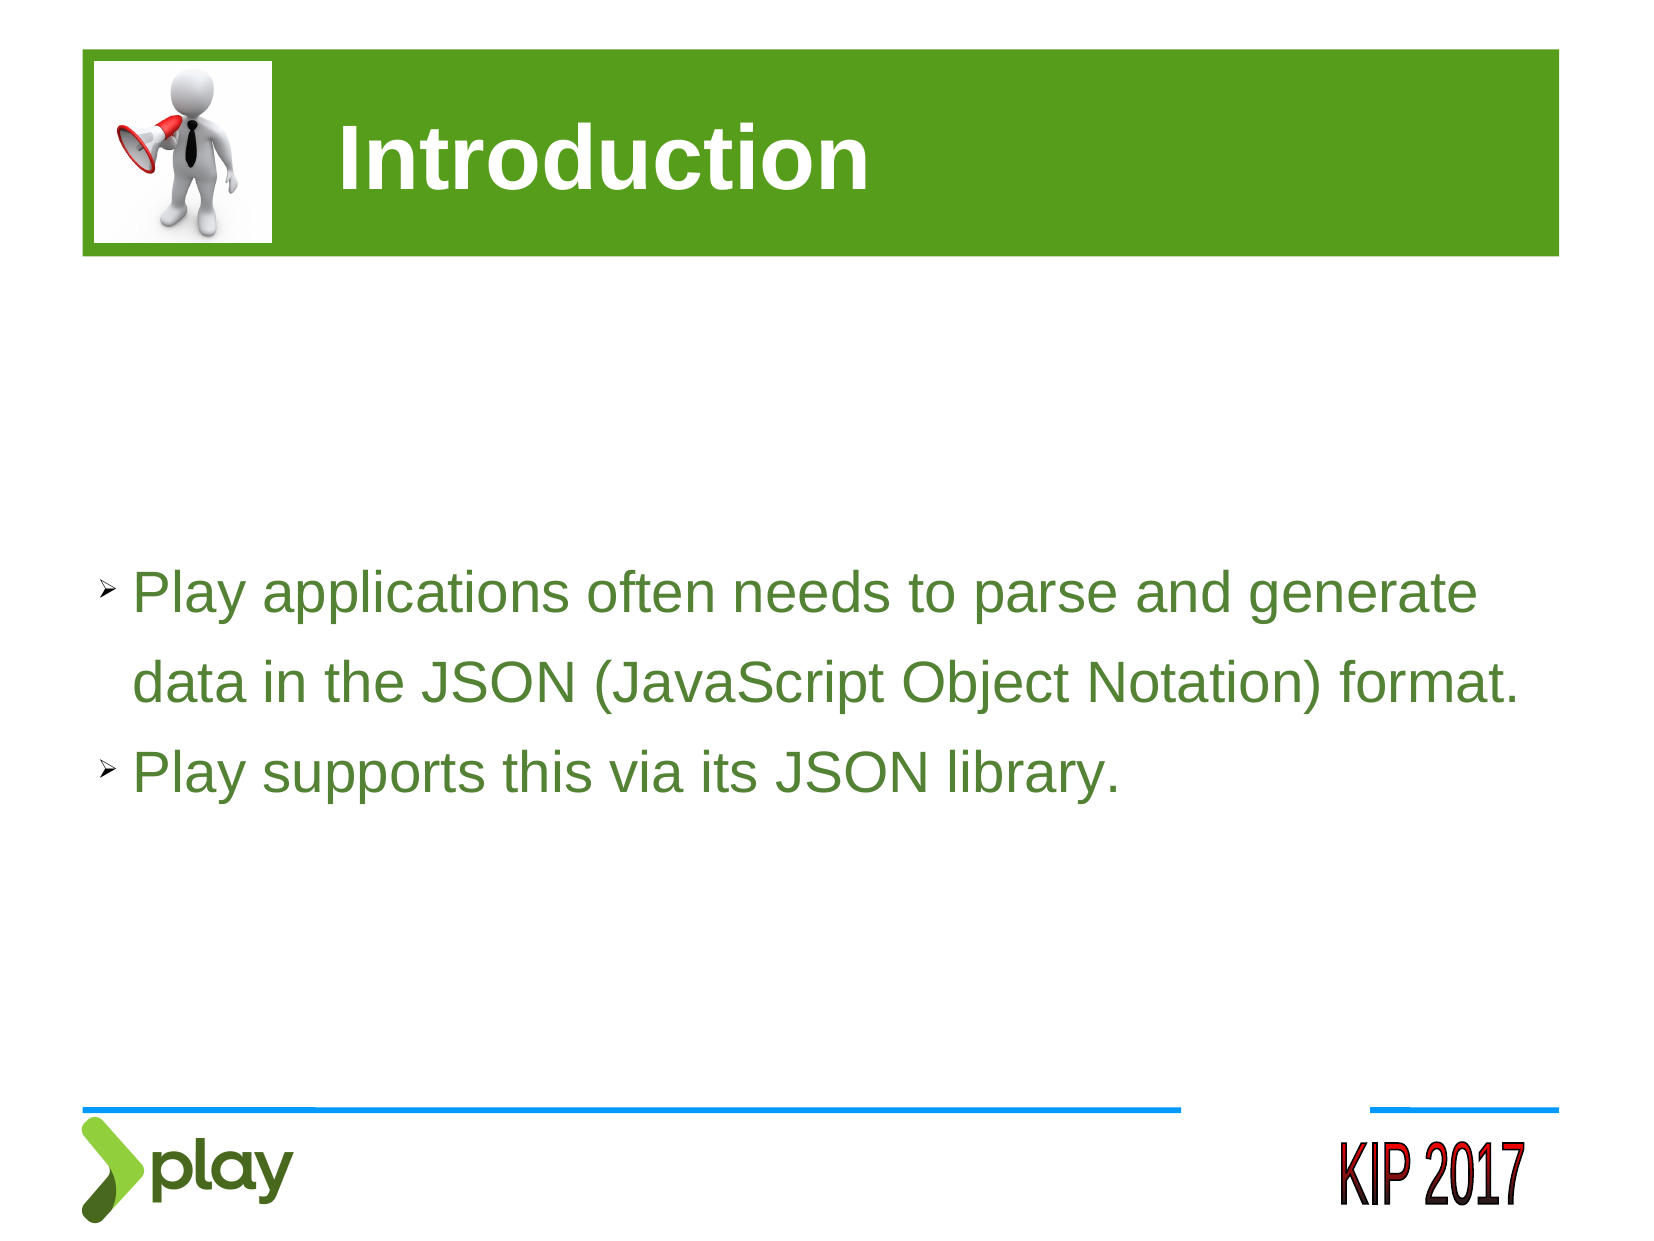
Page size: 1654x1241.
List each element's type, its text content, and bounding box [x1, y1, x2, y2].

picture [94, 61, 272, 243]
picture [68, 1111, 302, 1229]
title Introduction [82, 49, 1560, 257]
text_box Play applications often needs to parse and generate data in the JSON (JavaScript Object Notation) format. Play supports this via its JSON library. [82, 299, 1560, 1065]
